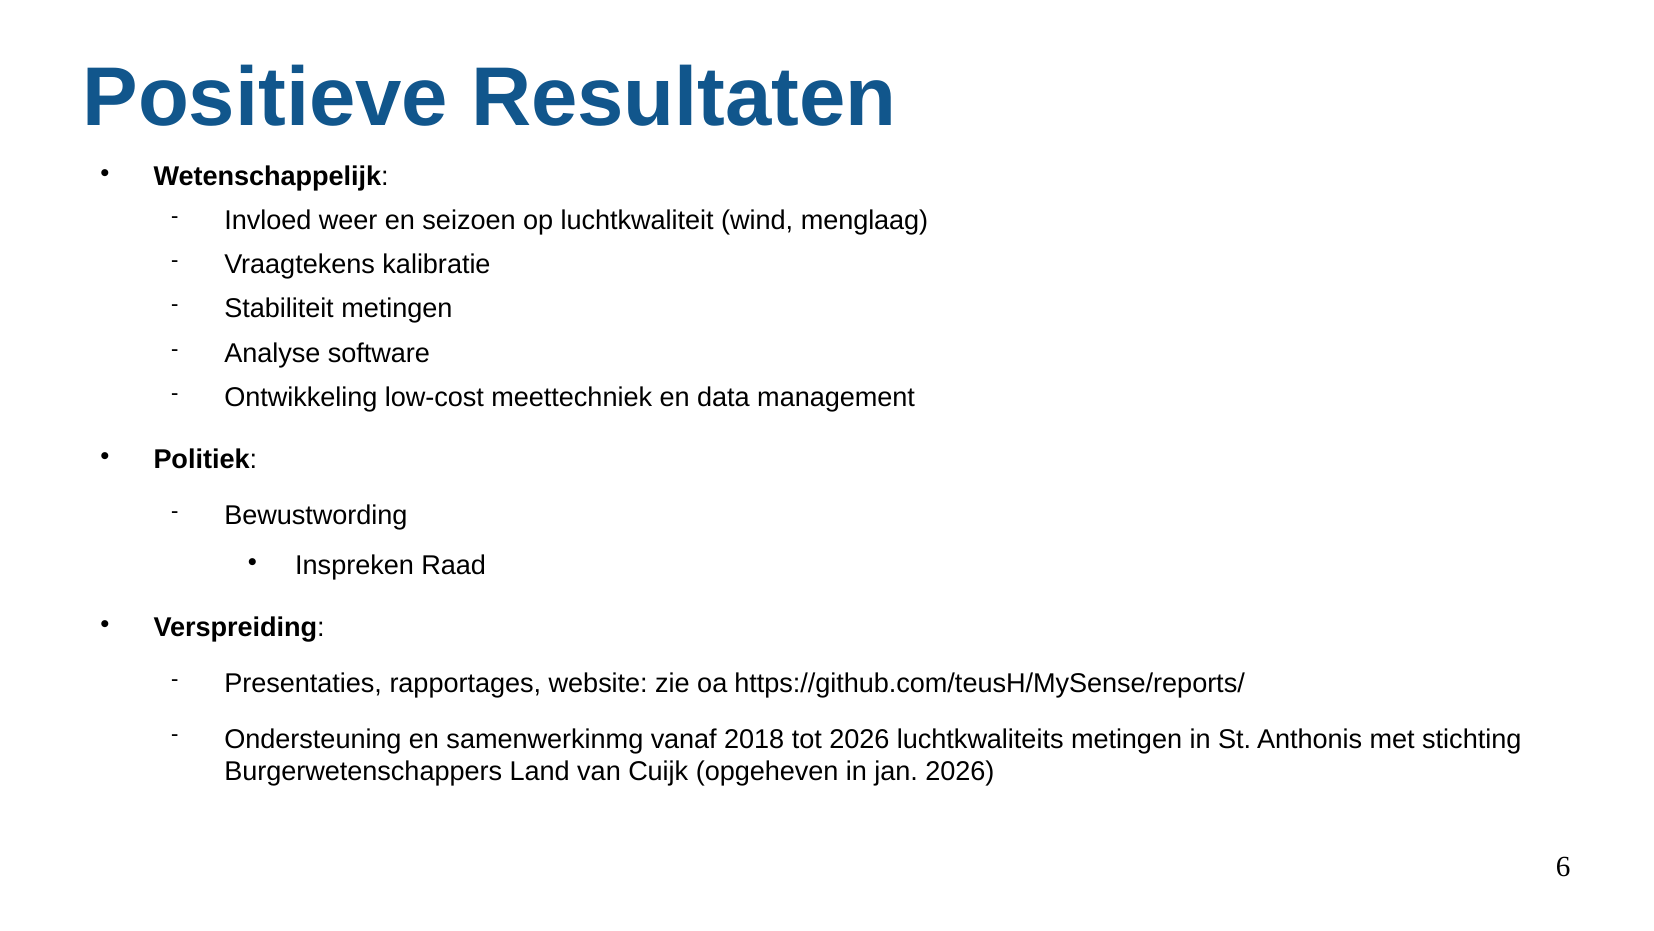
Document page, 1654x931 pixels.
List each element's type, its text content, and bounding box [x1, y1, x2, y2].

list Wetenschappelijk: Invloed weer en seizoen op luchtkwaliteit (wind, menglaag) Vraagtekens kalibratie Stabiliteit metingen Analyse software Ontwikkeling low-cost meettechniek en data management Politiek: Bewustwording Inspreken Raad Verspreiding: Presentaties, rapportages, website: zie oa https://github.com/teusH/MySense/reports/ Ondersteuning en samenwerkinmg vanaf 2018 tot 2026 luchtkwaliteits metingen in St. Anthonis met stichting Burgerwetenschappers Land van Cuijk (opgeheven in jan. 2026) [82, 158, 1571, 886]
title Positieve Resultaten [82, 36, 1571, 148]
